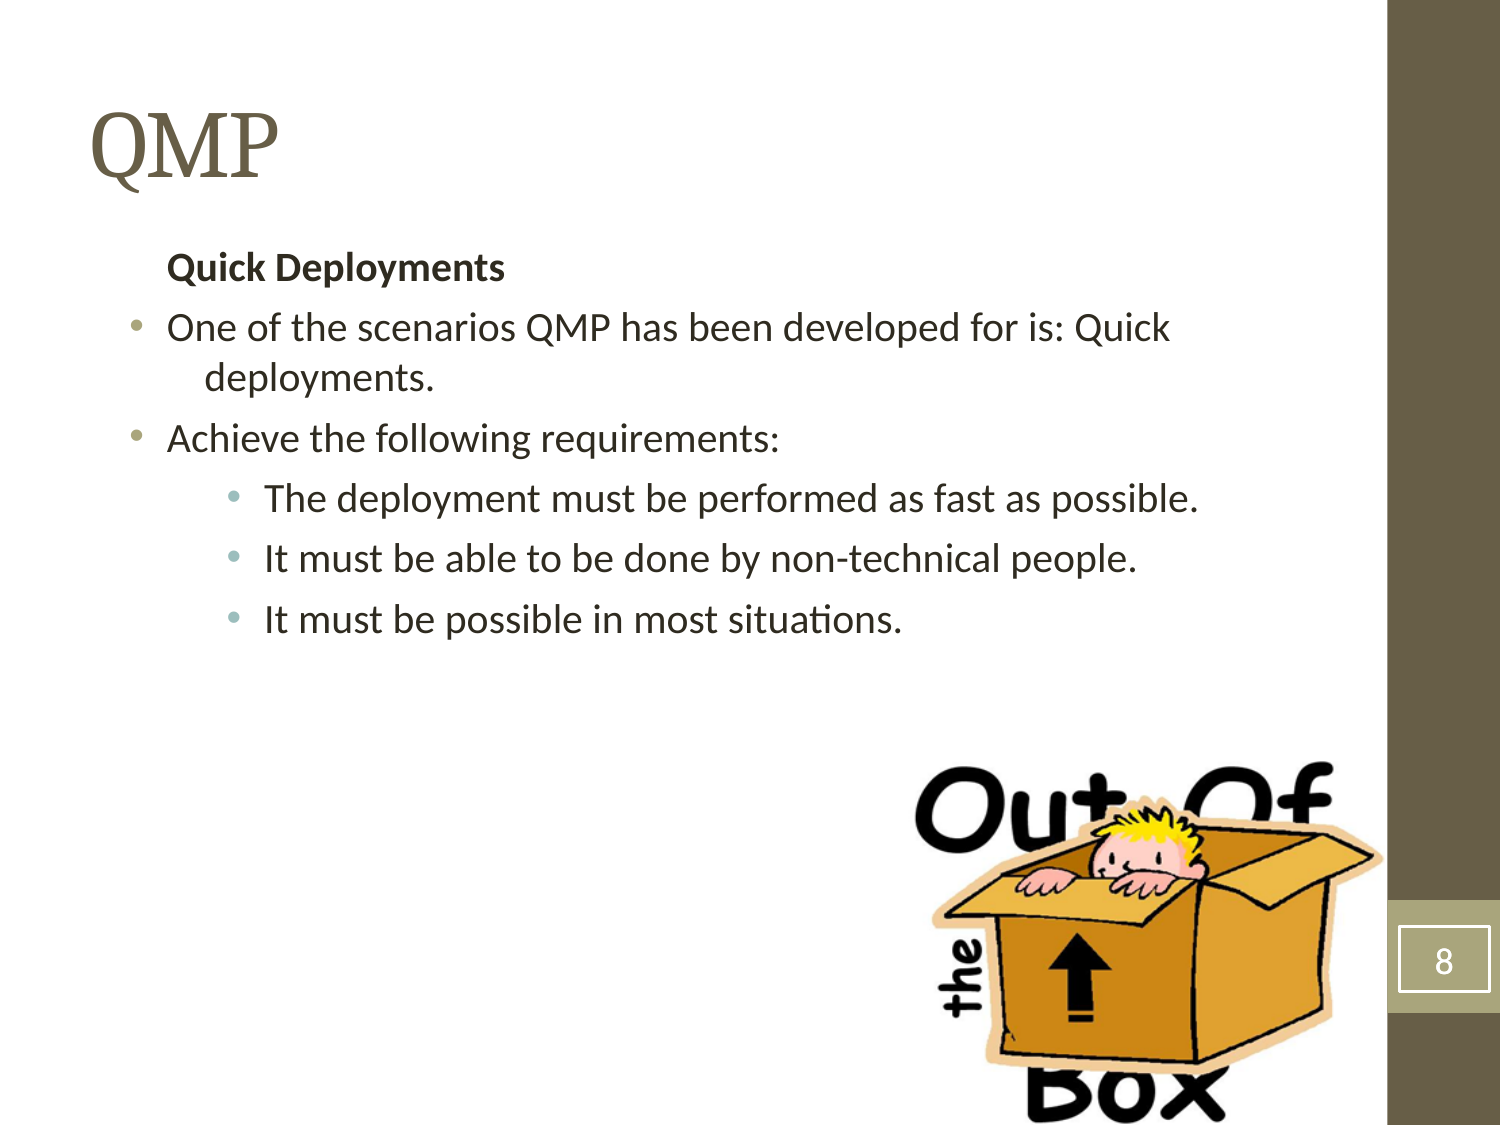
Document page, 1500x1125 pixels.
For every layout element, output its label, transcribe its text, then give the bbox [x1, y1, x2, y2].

picture [897, 755, 1385, 1125]
title QMP [75, 45, 1326, 233]
text_box <número> [1399, 926, 1490, 992]
list Quick Deployments One of the scenarios QMP has been developed for is: Quick deployments. Achieve the following requirements: The deployment must be performed as fast as possible. It must be able to be done by non-technical people. It must be possible in most situations. [76, 231, 1327, 1020]
